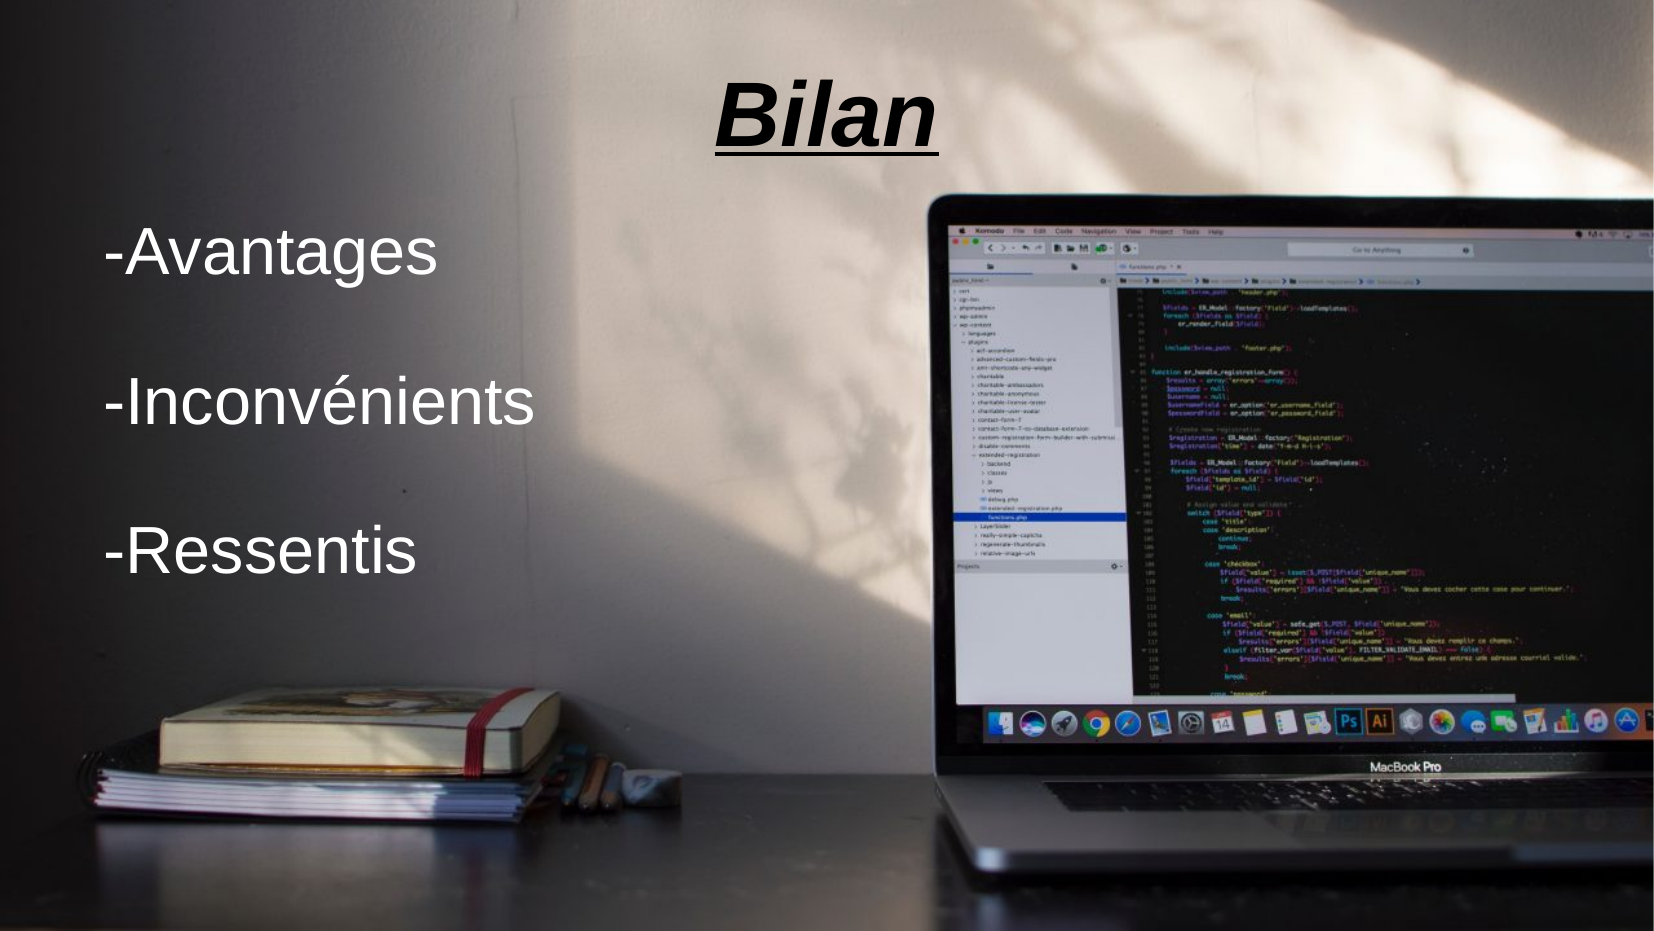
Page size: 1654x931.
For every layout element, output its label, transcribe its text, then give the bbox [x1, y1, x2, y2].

title Bilan [82, 37, 1571, 193]
text_box -Avantages -Inconvénients -Ressentis [88, 206, 916, 596]
picture [0, 0, 1654, 931]
